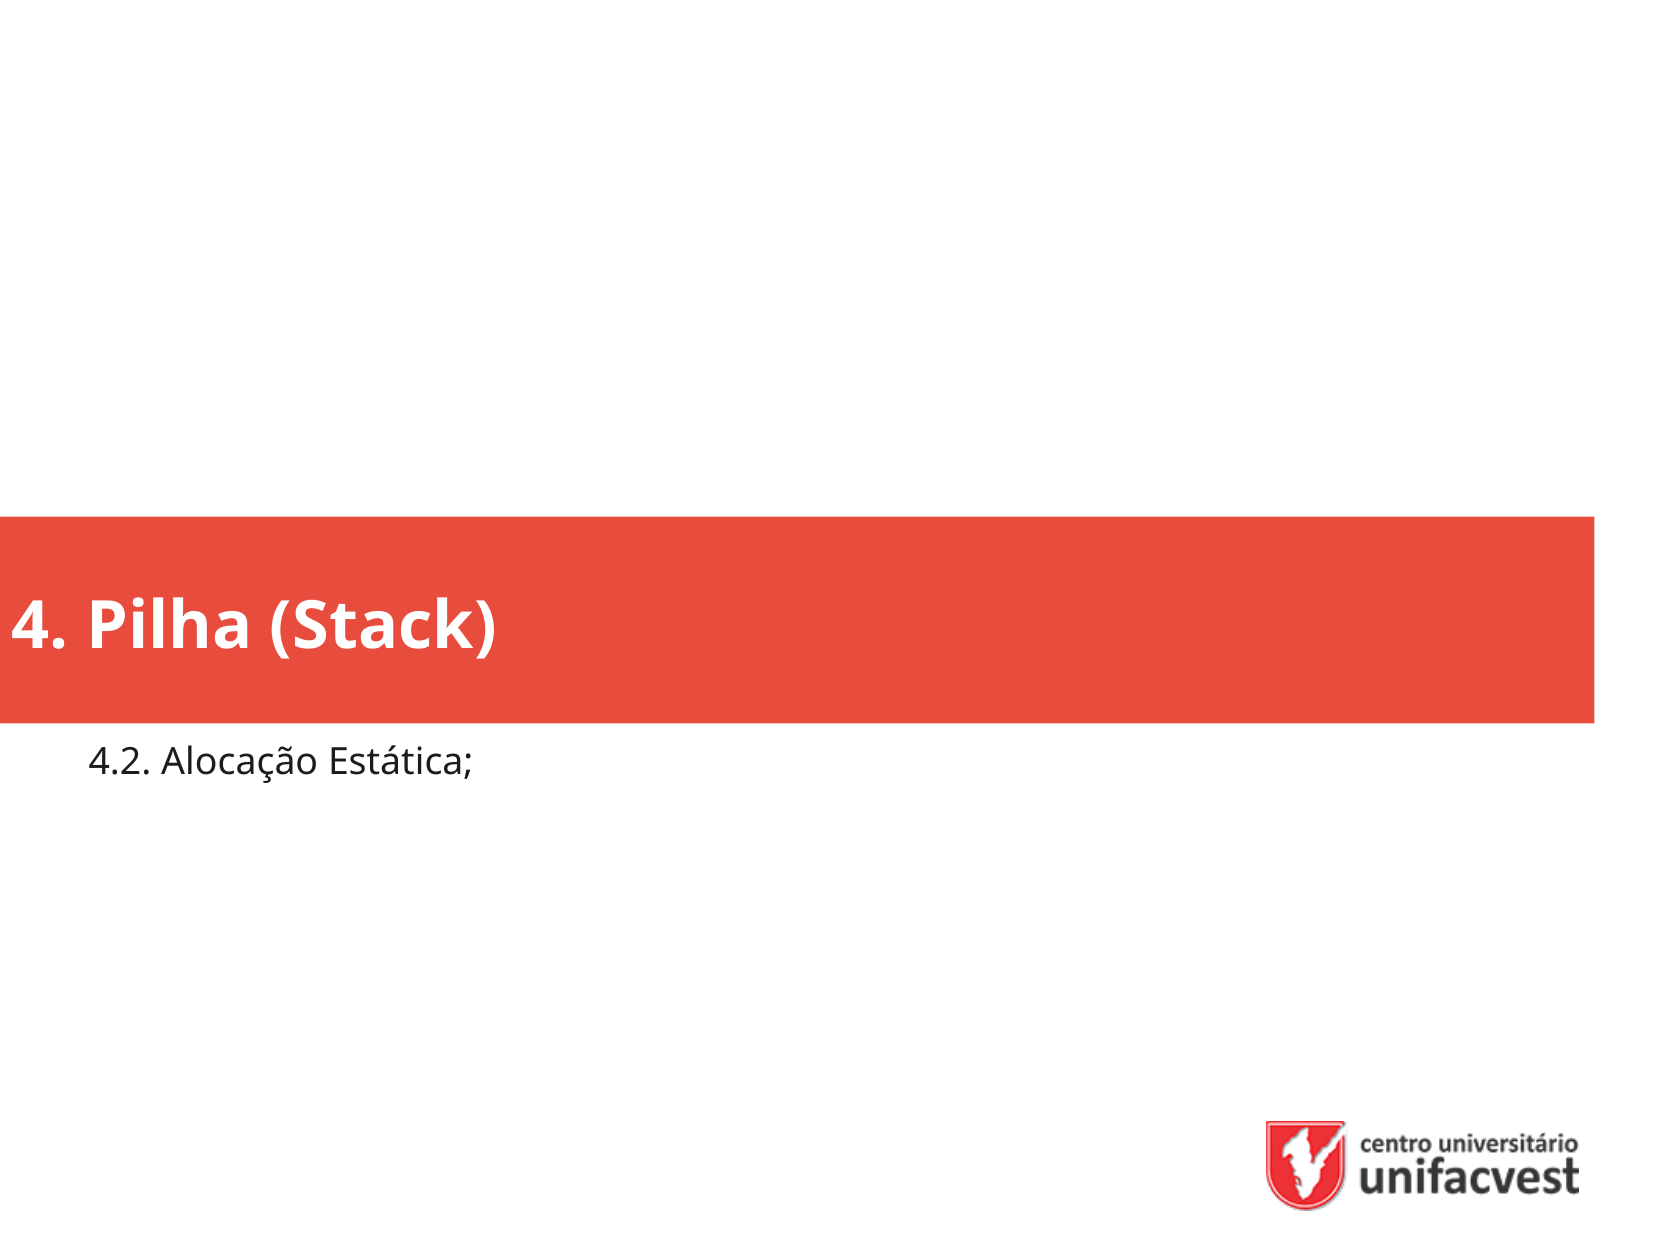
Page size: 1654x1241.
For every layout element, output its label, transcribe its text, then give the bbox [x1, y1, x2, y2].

subtitle 4.2. Alocação Estática; [88, 735, 1595, 1097]
text_box [1238, 1120, 1654, 1212]
picture [1266, 1121, 1579, 1211]
title 4. Pilha (Stack) [11, 513, 1607, 663]
